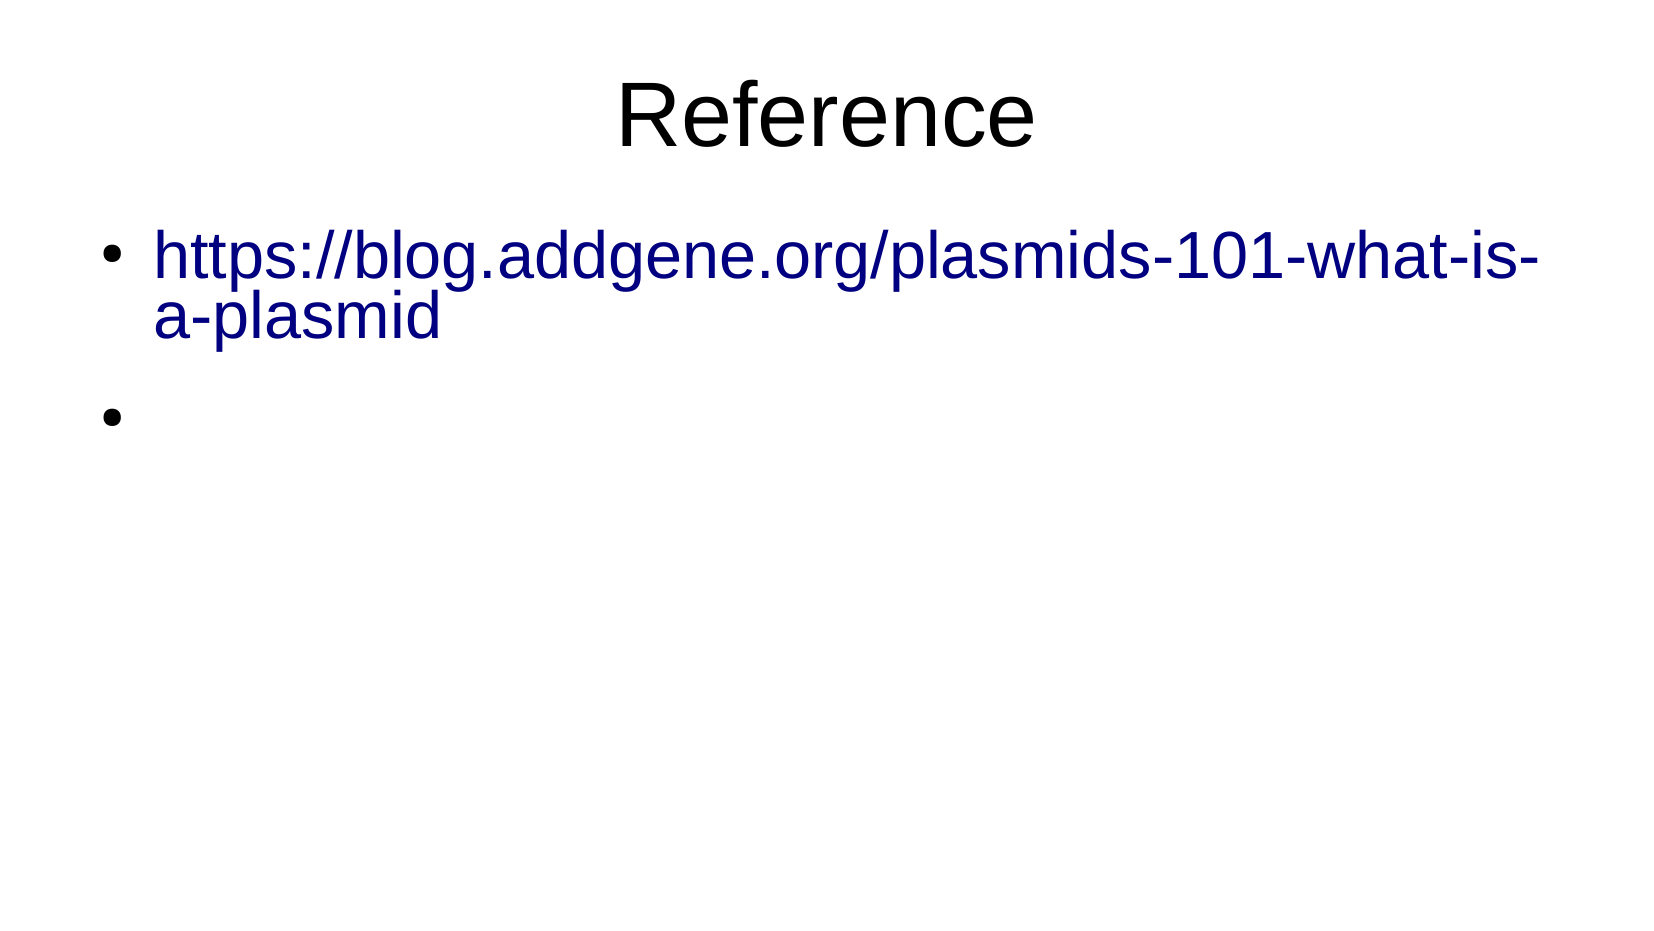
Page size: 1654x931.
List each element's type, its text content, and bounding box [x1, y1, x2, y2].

list https://blog.addgene.org/plasmids-101-what-is-a-plasmid [82, 217, 1571, 758]
title Reference [82, 37, 1571, 193]
